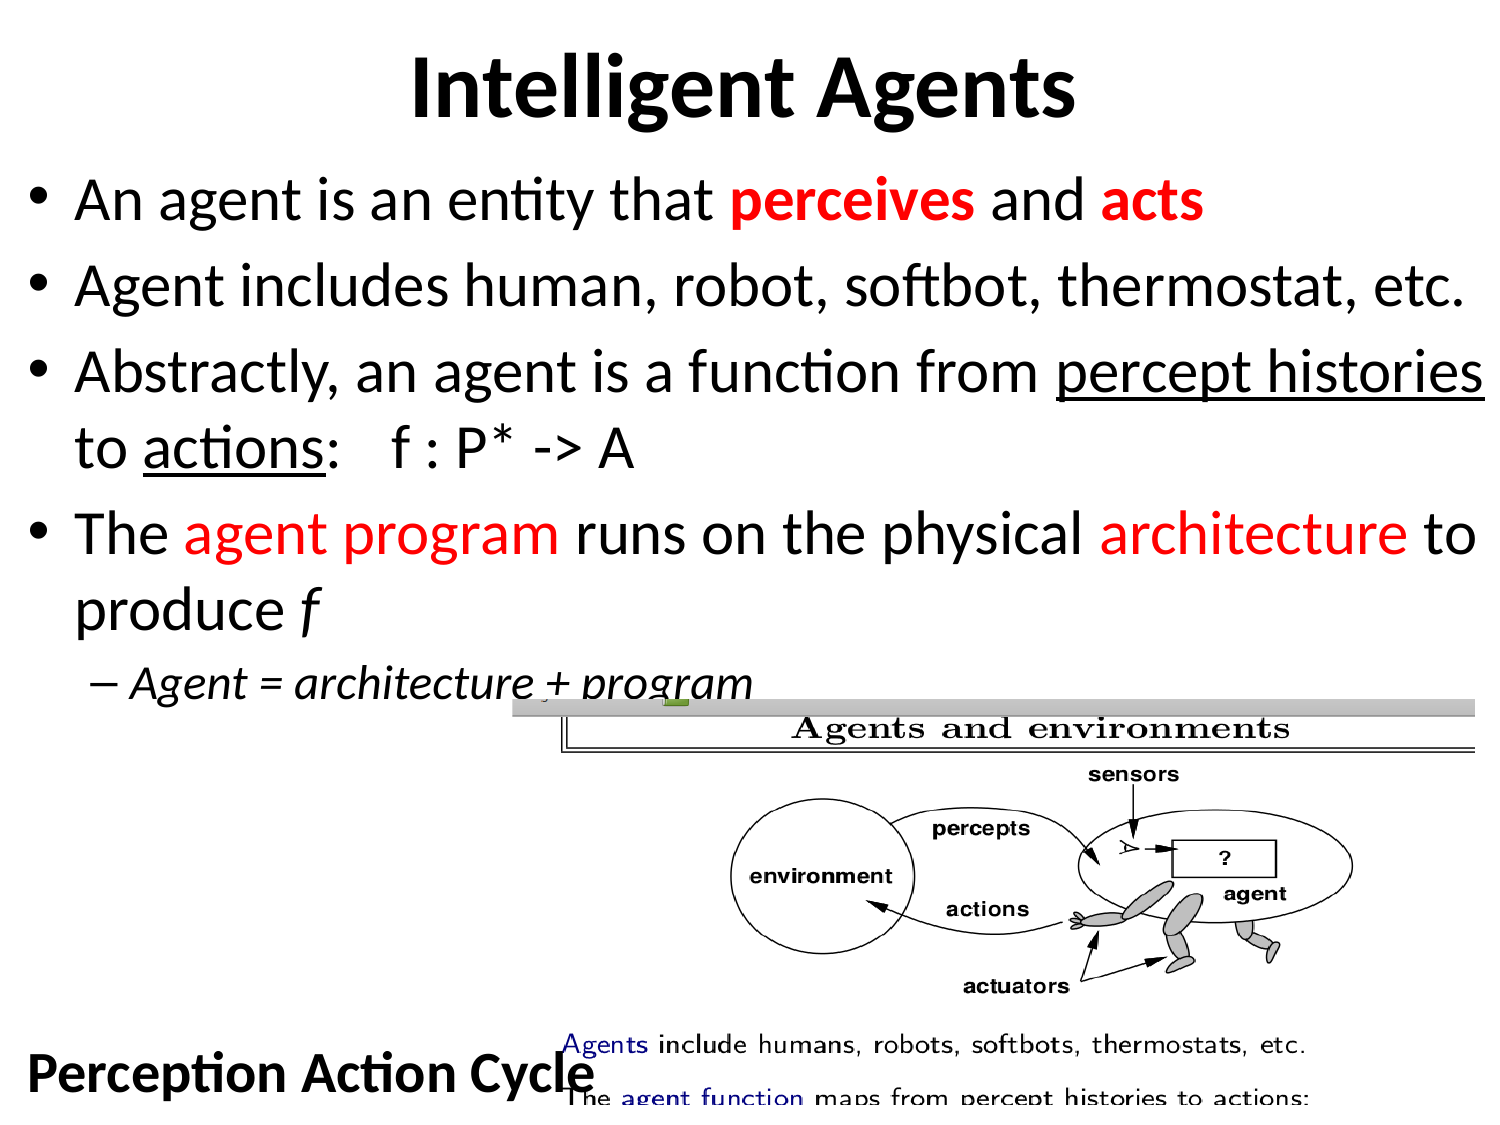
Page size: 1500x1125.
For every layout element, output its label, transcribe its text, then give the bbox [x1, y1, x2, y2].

list An agent is an entity that perceives and acts Agent includes human, robot, softbot, thermostat, etc. Abstractly, an agent is a function from percept histories to actions: f : P* -> A The agent program runs on the physical architecture to produce f Agent = architecture + program [12, 149, 1500, 725]
text_box Perception Action Cycle [12, 1026, 620, 1112]
picture [512, 699, 1475, 1105]
title Intelligent Agents [12, 0, 1475, 149]
